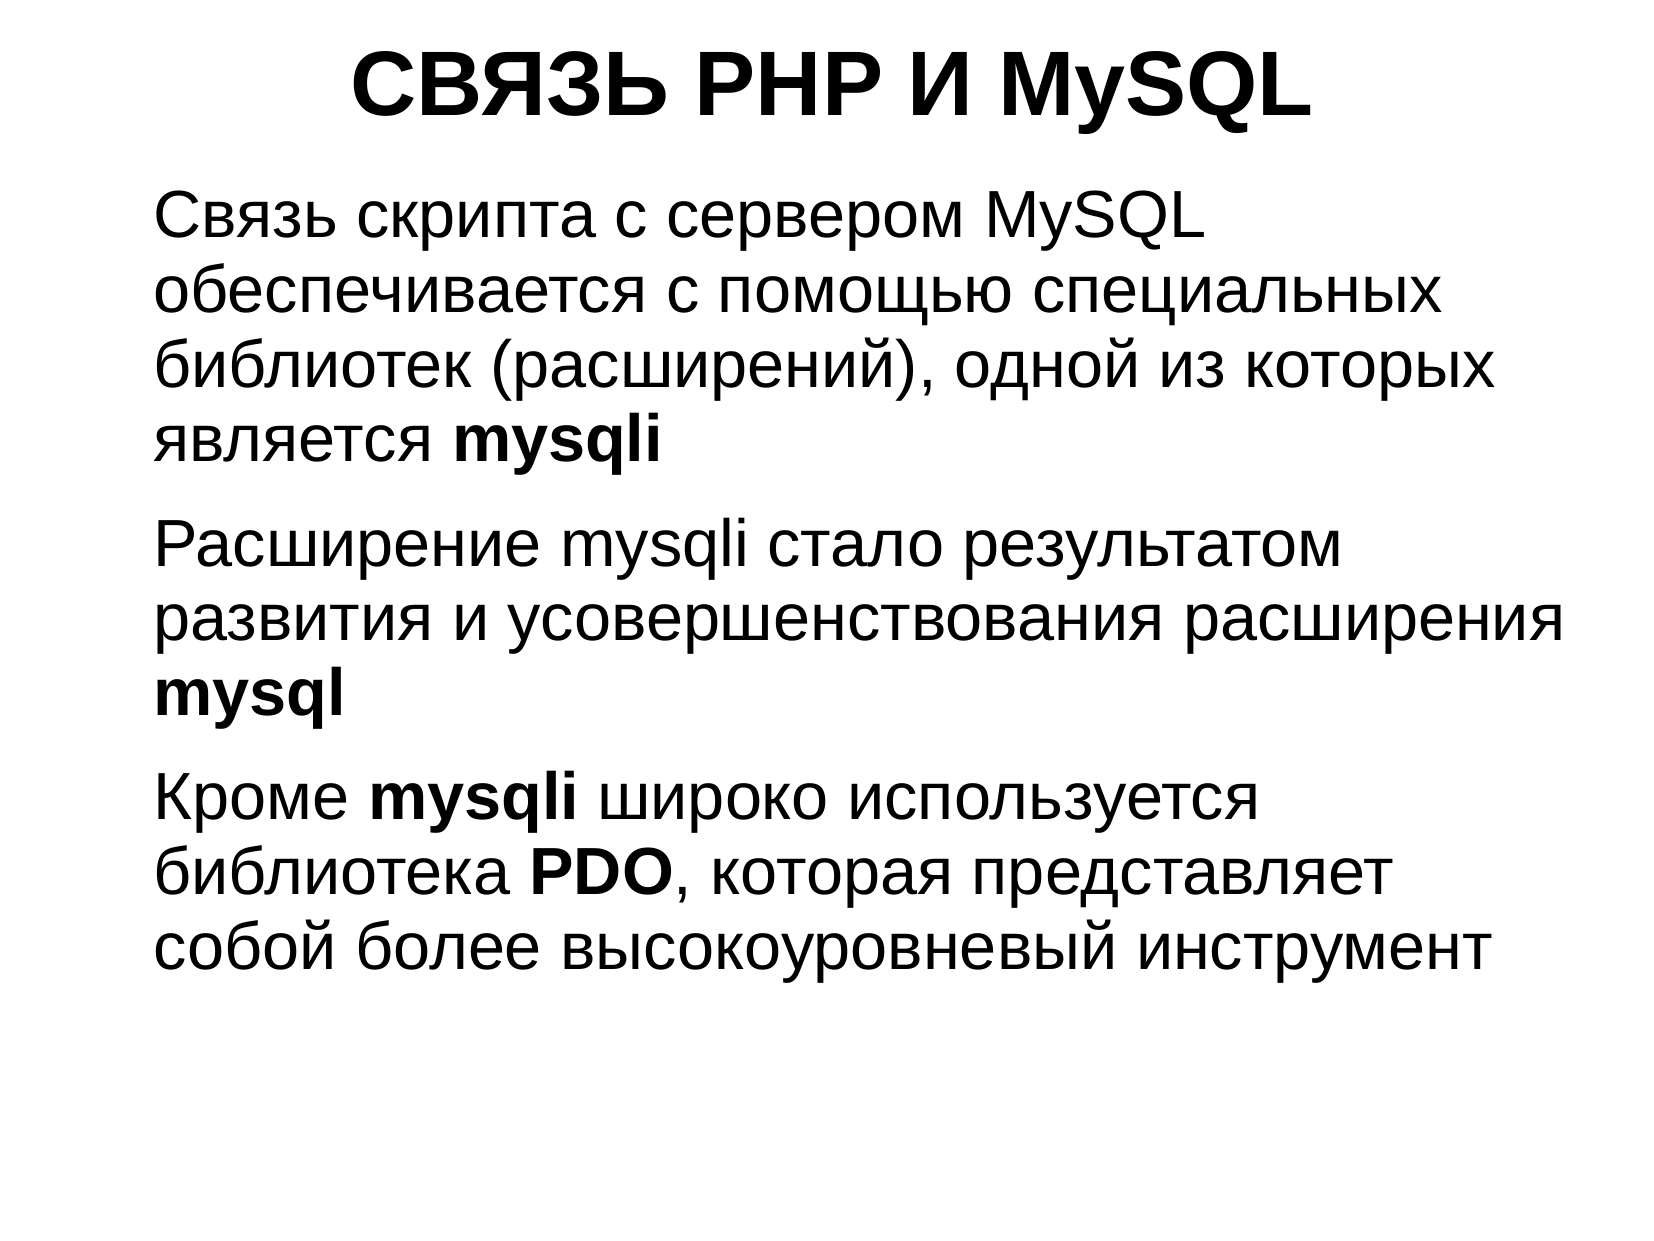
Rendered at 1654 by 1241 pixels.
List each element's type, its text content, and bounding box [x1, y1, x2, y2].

title СВЯЗЬ PHP И MySQL [88, 19, 1577, 148]
list Связь скрипта с сервером MySQL обеспечивается с помощью специальных библиотек (расширений), одной из которых является mysqli Расширение mysqli стало результатом развития и усовершенствования расширения mysql Кроме mysqli широко используется библиотека PDO, которая представляет собой более высокоуровневый инструмент [82, 177, 1571, 984]
